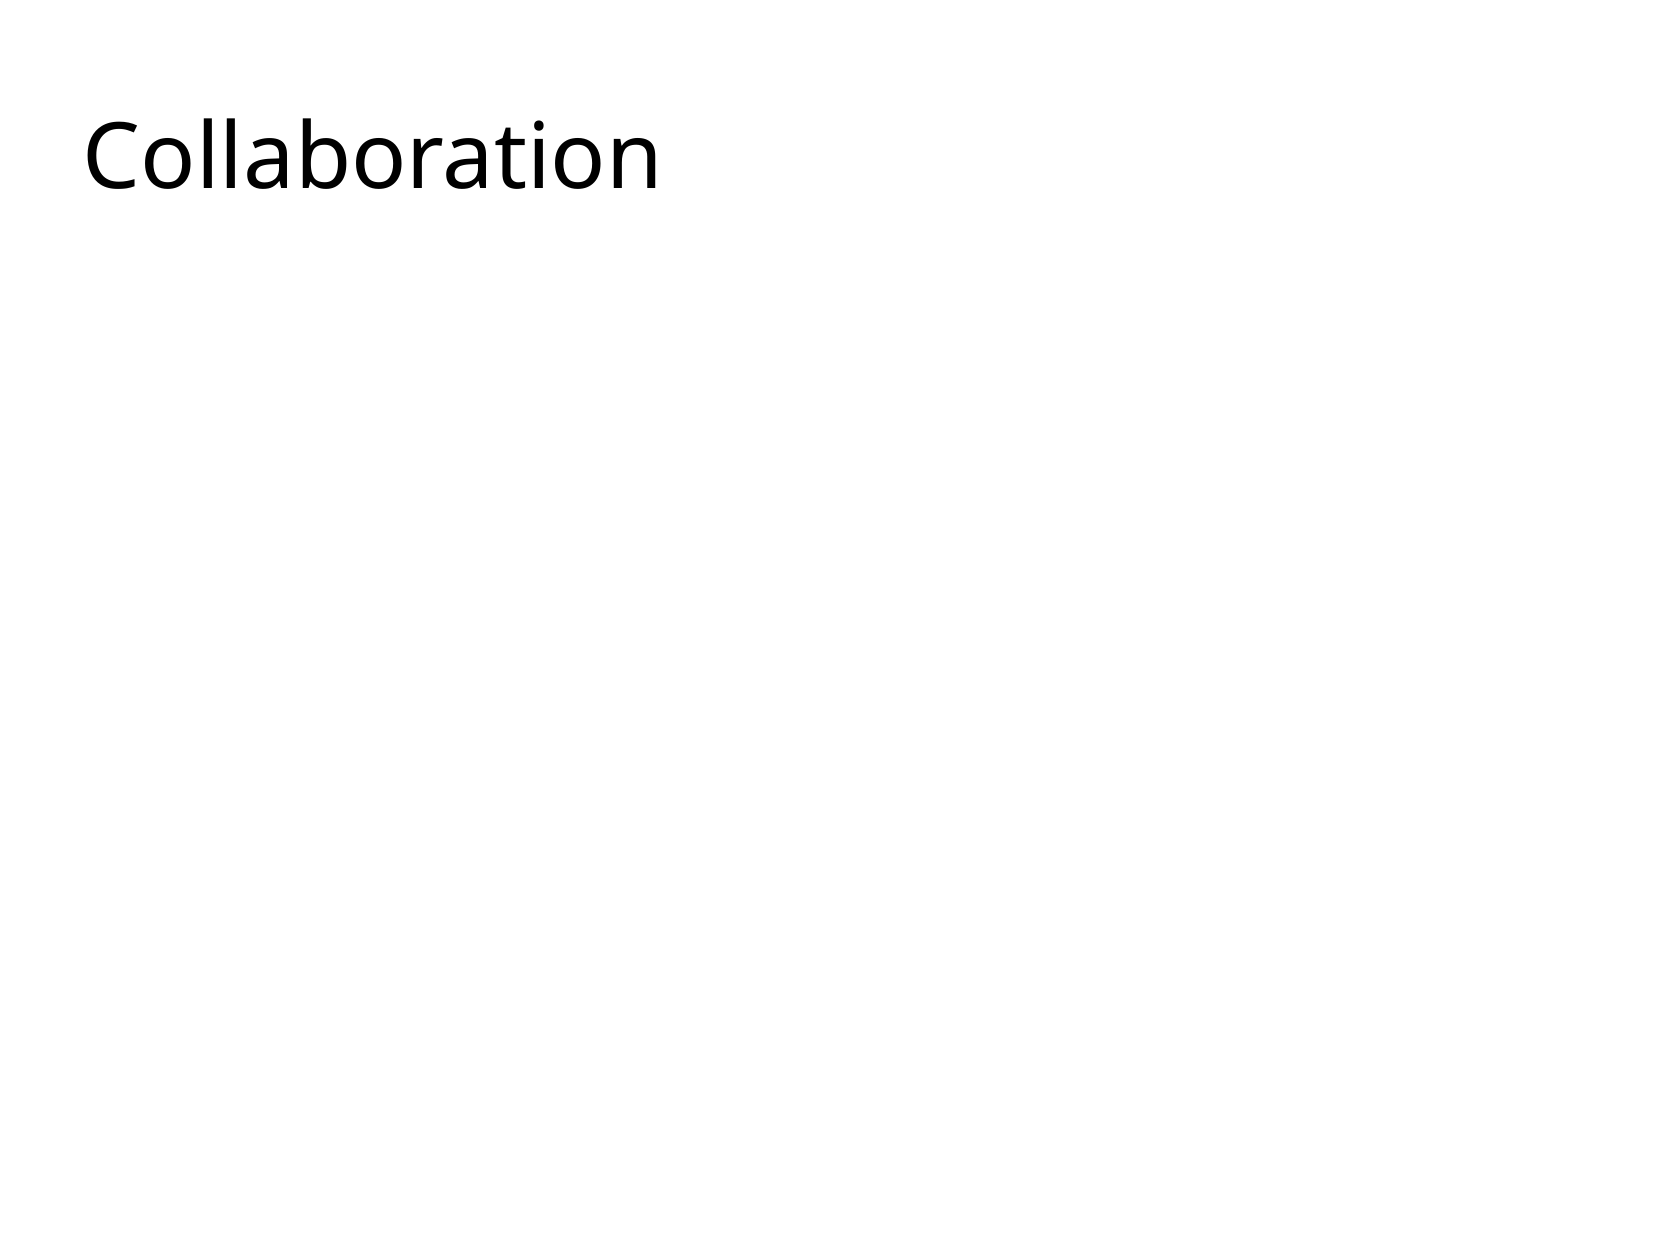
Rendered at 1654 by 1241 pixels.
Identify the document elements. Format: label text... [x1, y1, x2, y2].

title Collaboration [82, 49, 1571, 257]
